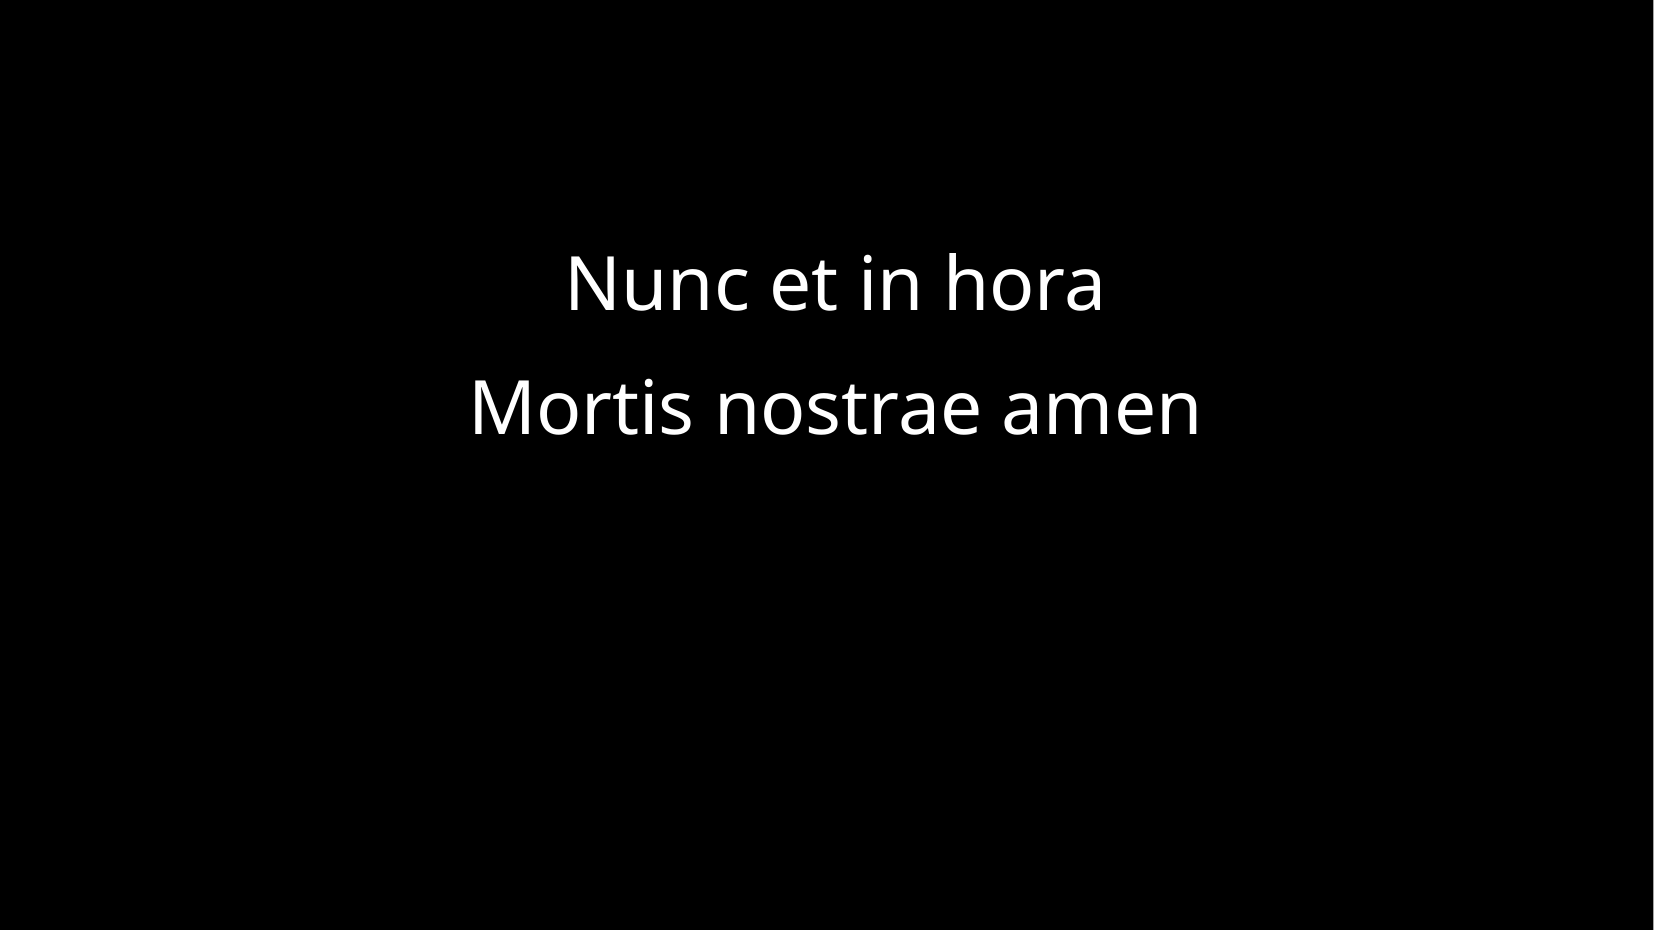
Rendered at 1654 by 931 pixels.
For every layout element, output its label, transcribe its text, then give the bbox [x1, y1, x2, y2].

list Nunc et in hora Mortis nostrae amen [0, 230, 1654, 922]
